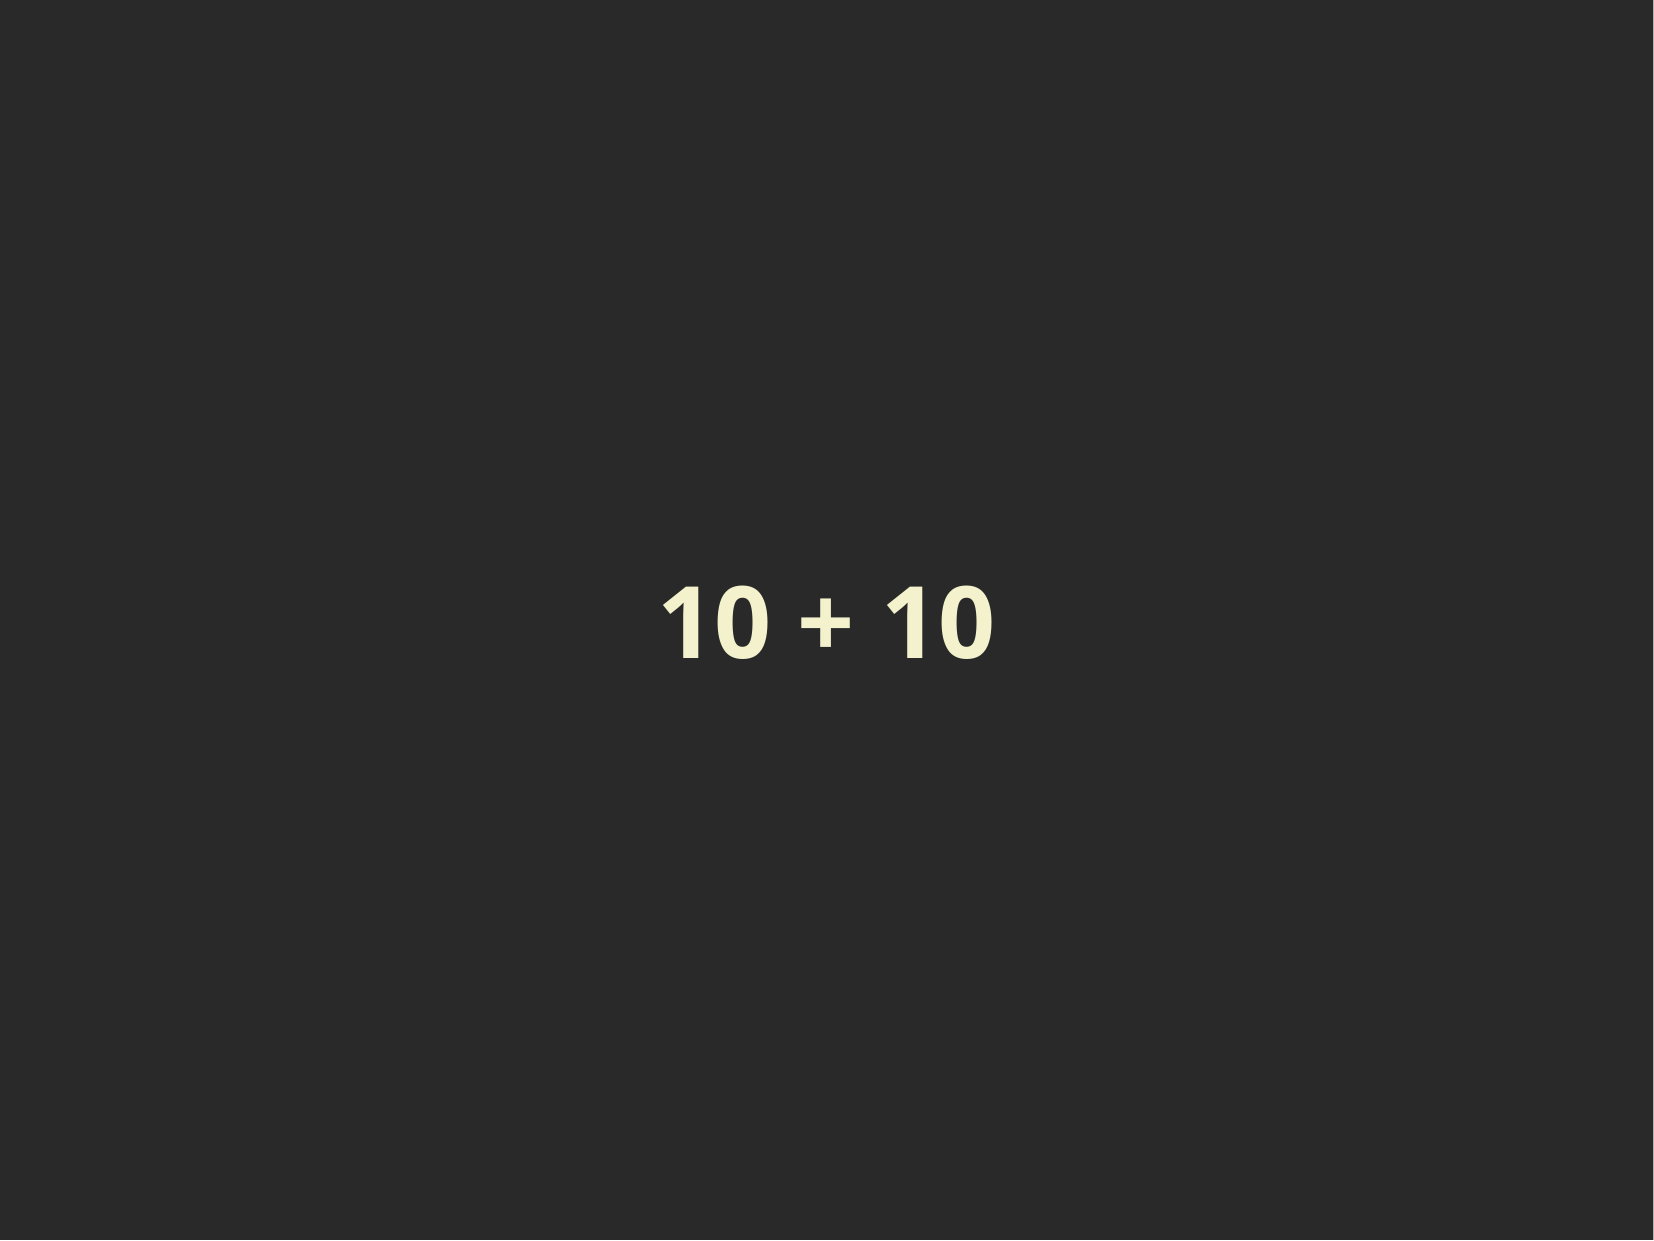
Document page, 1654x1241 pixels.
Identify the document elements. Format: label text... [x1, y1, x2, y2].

subtitle 10 + 10 [82, 140, 1571, 1101]
